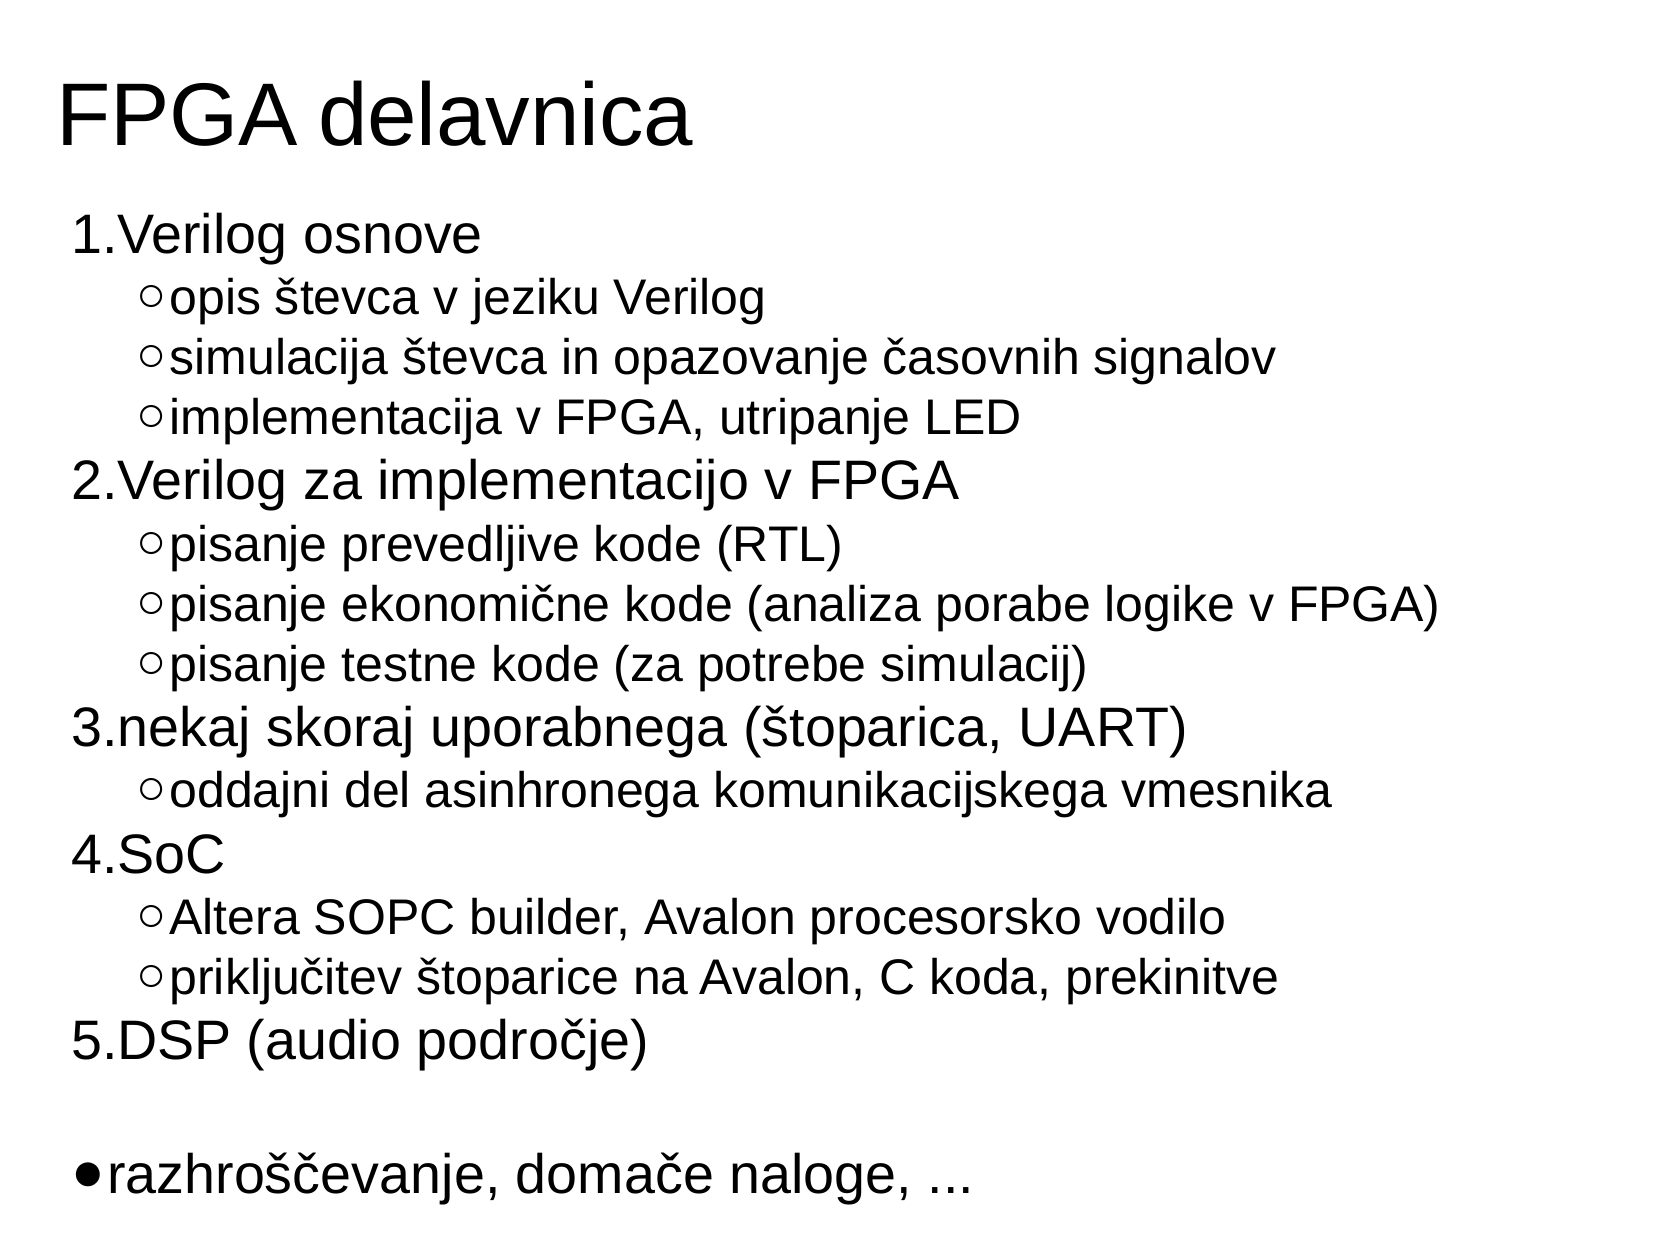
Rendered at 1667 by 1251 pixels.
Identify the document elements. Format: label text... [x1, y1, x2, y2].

title FPGA delavnica [50, 50, 1630, 213]
list Verilog osnove opis števca v jeziku Verilog simulacija števca in opazovanje časovnih signalov implementacija v FPGA, utripanje LED Verilog za implementacijo v FPGA pisanje prevedljive kode (RTL) pisanje ekonomične kode (analiza porabe logike v FPGA) pisanje testne kode (za potrebe simulacij) nekaj skoraj uporabnega (štoparica, UART) oddajni del asinhronega komunikacijskega vmesnika SoC Altera SOPC builder, Avalon procesorsko vodilo priključitev štoparice na Avalon, C koda, prekinitve DSP (audio področje) razhroščevanje, domače naloge, ... [38, 191, 1614, 1199]
